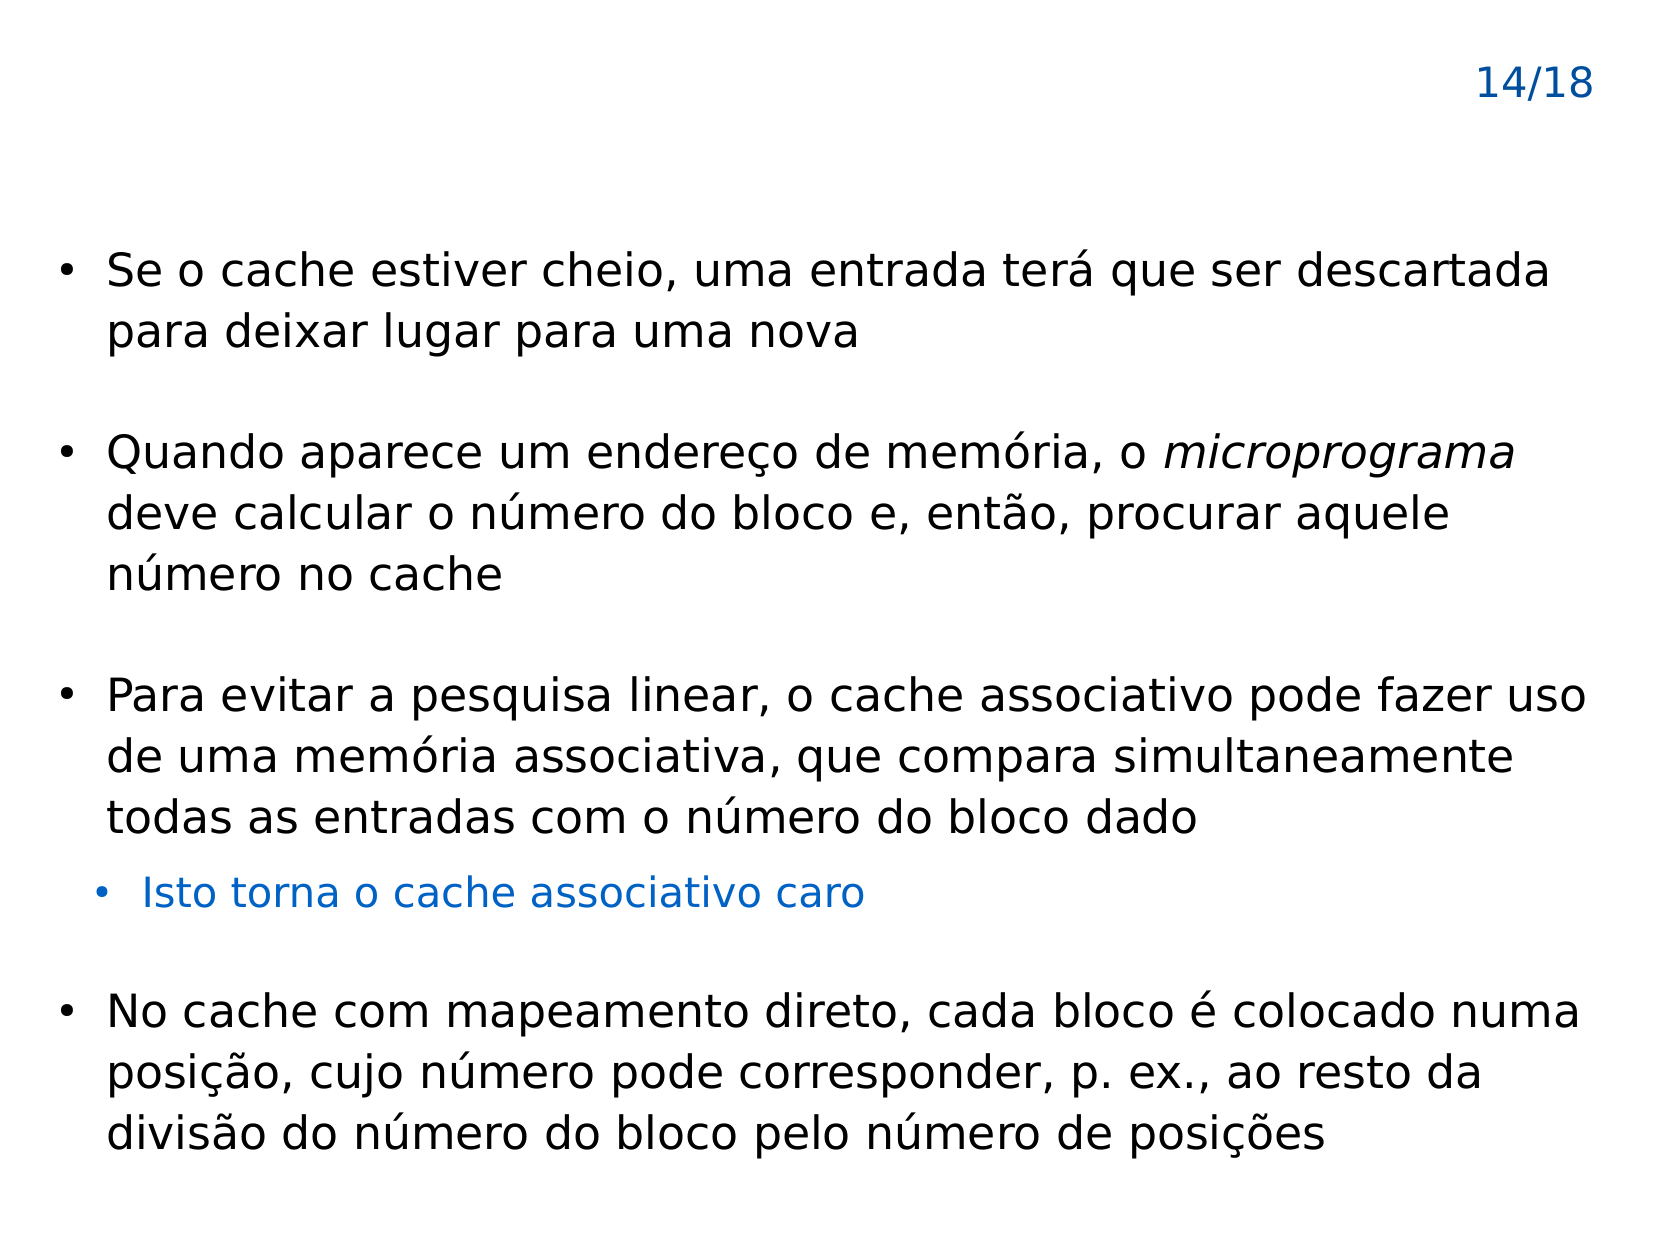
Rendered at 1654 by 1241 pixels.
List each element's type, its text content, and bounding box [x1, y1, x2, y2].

list Se o cache estiver cheio, uma entrada terá que ser descartada para deixar lugar para uma nova Quando aparece um endereço de memória, o microprograma deve calcular o número do bloco e, então, procurar aquele número no cache Para evitar a pesquisa linear, o cache associativo pode fazer uso de uma memória associativa, que compara simultaneamente todas as entradas com o número do bloco dado Isto torna o cache associativo caro No cache com mapeamento direto, cada bloco é colocado numa posição, cujo número pode corresponder, p. ex., ao resto da divisão do número do bloco pelo número de posições [59, 236, 1595, 1211]
